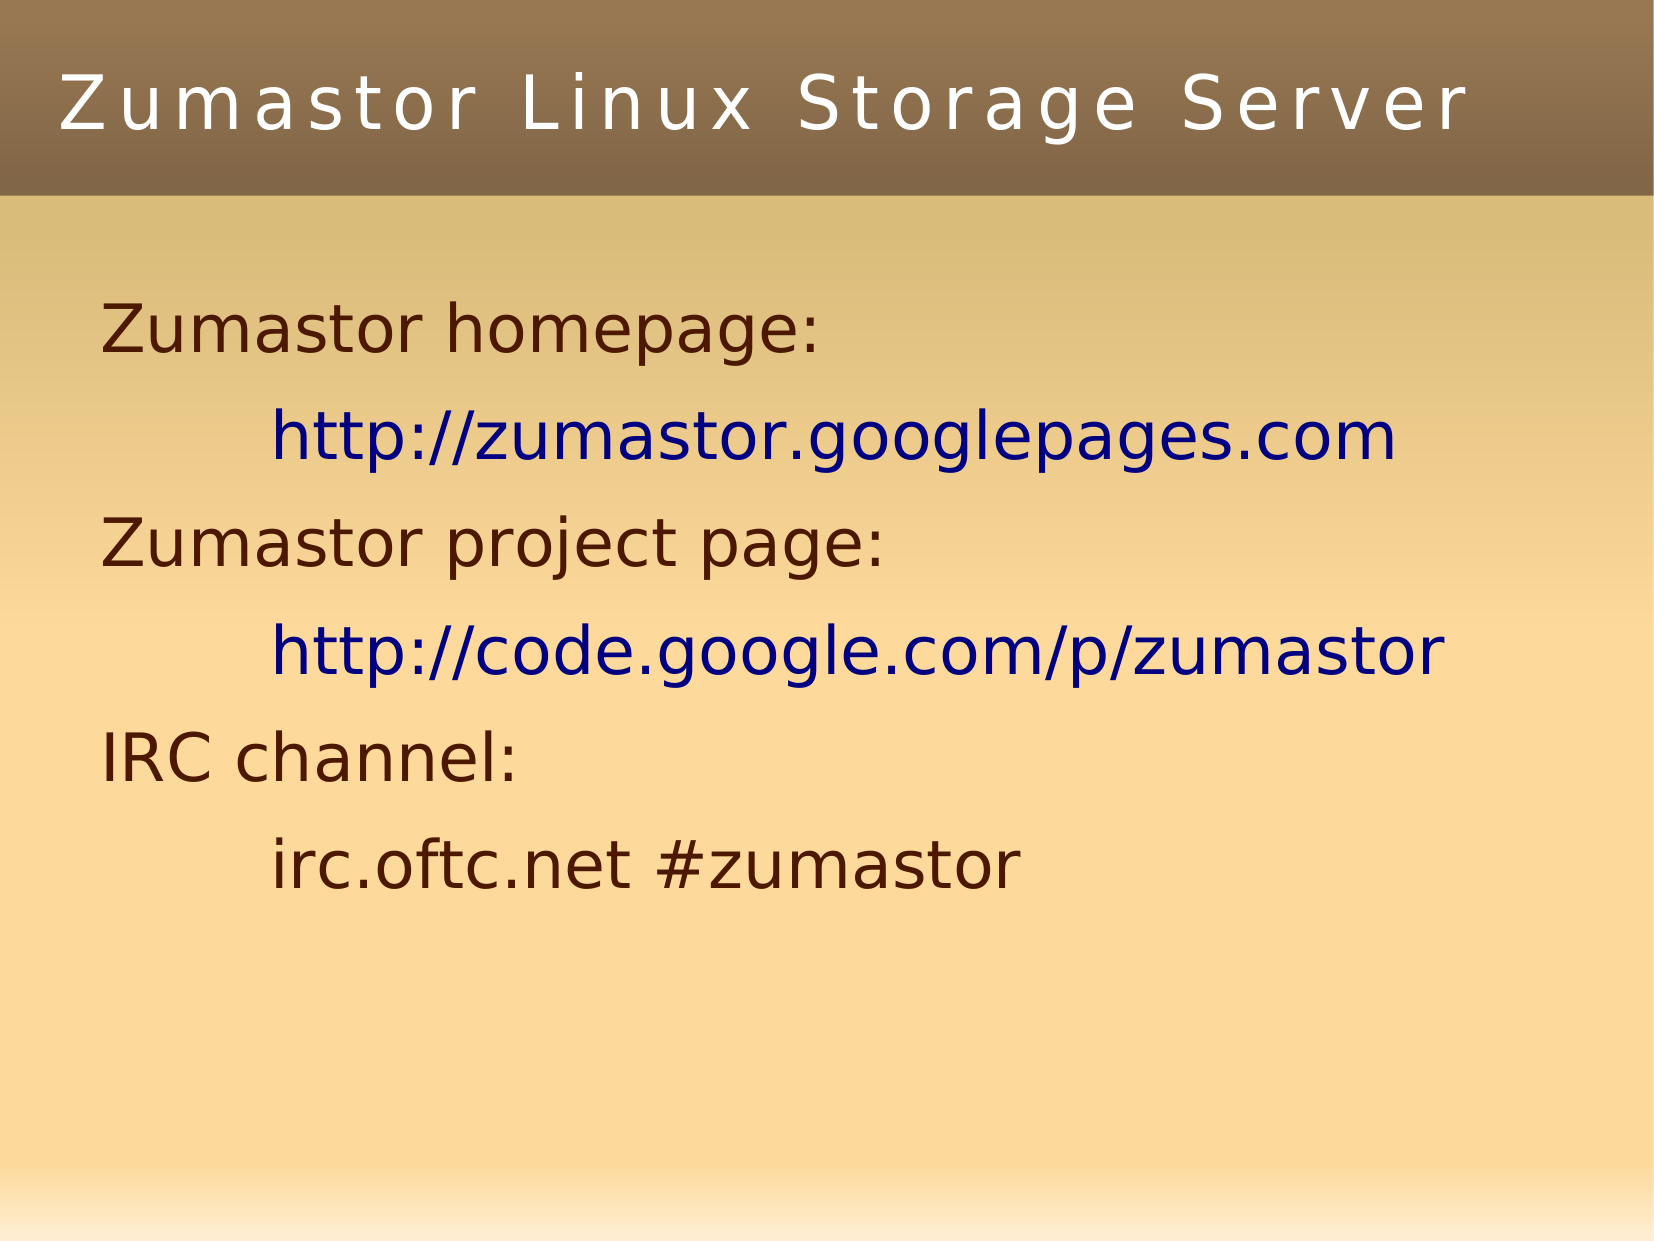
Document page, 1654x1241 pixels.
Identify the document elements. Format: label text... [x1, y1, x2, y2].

picture [0, 0, 1654, 1241]
list Zumastor homepage: http://zumastor.googlepages.com Zumastor project page: http://code.google.com/p/zumastor IRC channel: irc.oftc.net #zumastor [82, 290, 1571, 1109]
title Zumastor Linux Storage Server [59, 29, 1595, 178]
